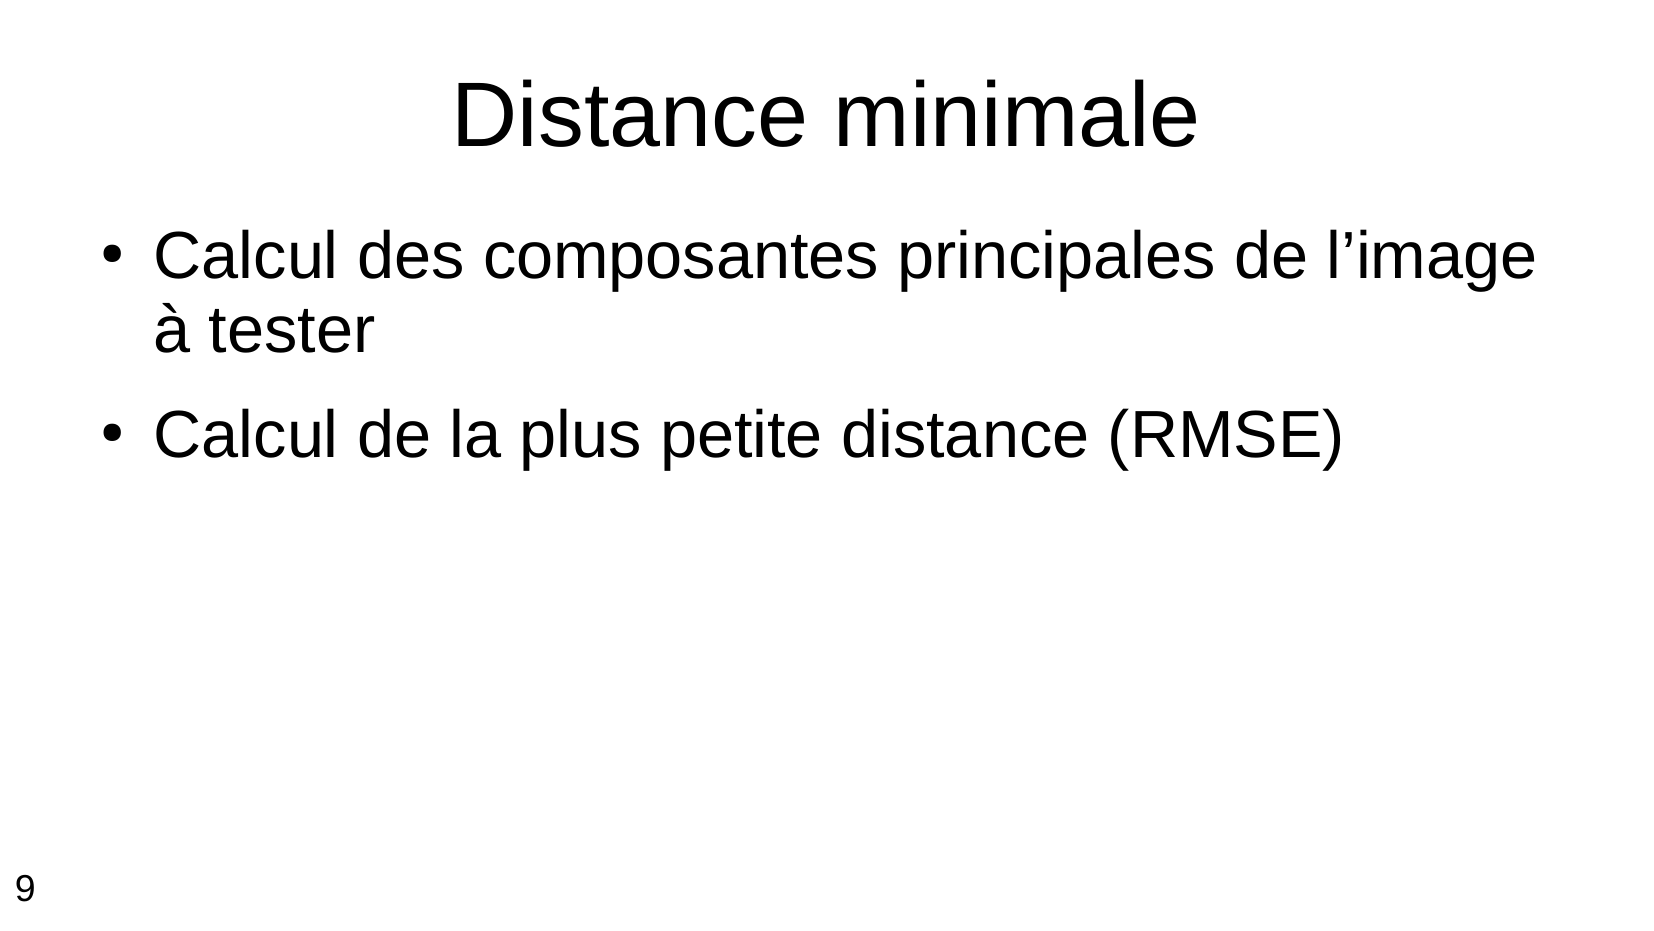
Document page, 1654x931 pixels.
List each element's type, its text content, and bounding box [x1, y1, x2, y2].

list Calcul des composantes principales de l’image à tester Calcul de la plus petite distance (RMSE) [82, 217, 1571, 758]
title Distance minimale [82, 37, 1571, 193]
text_box <numéro> [0, 860, 629, 917]
